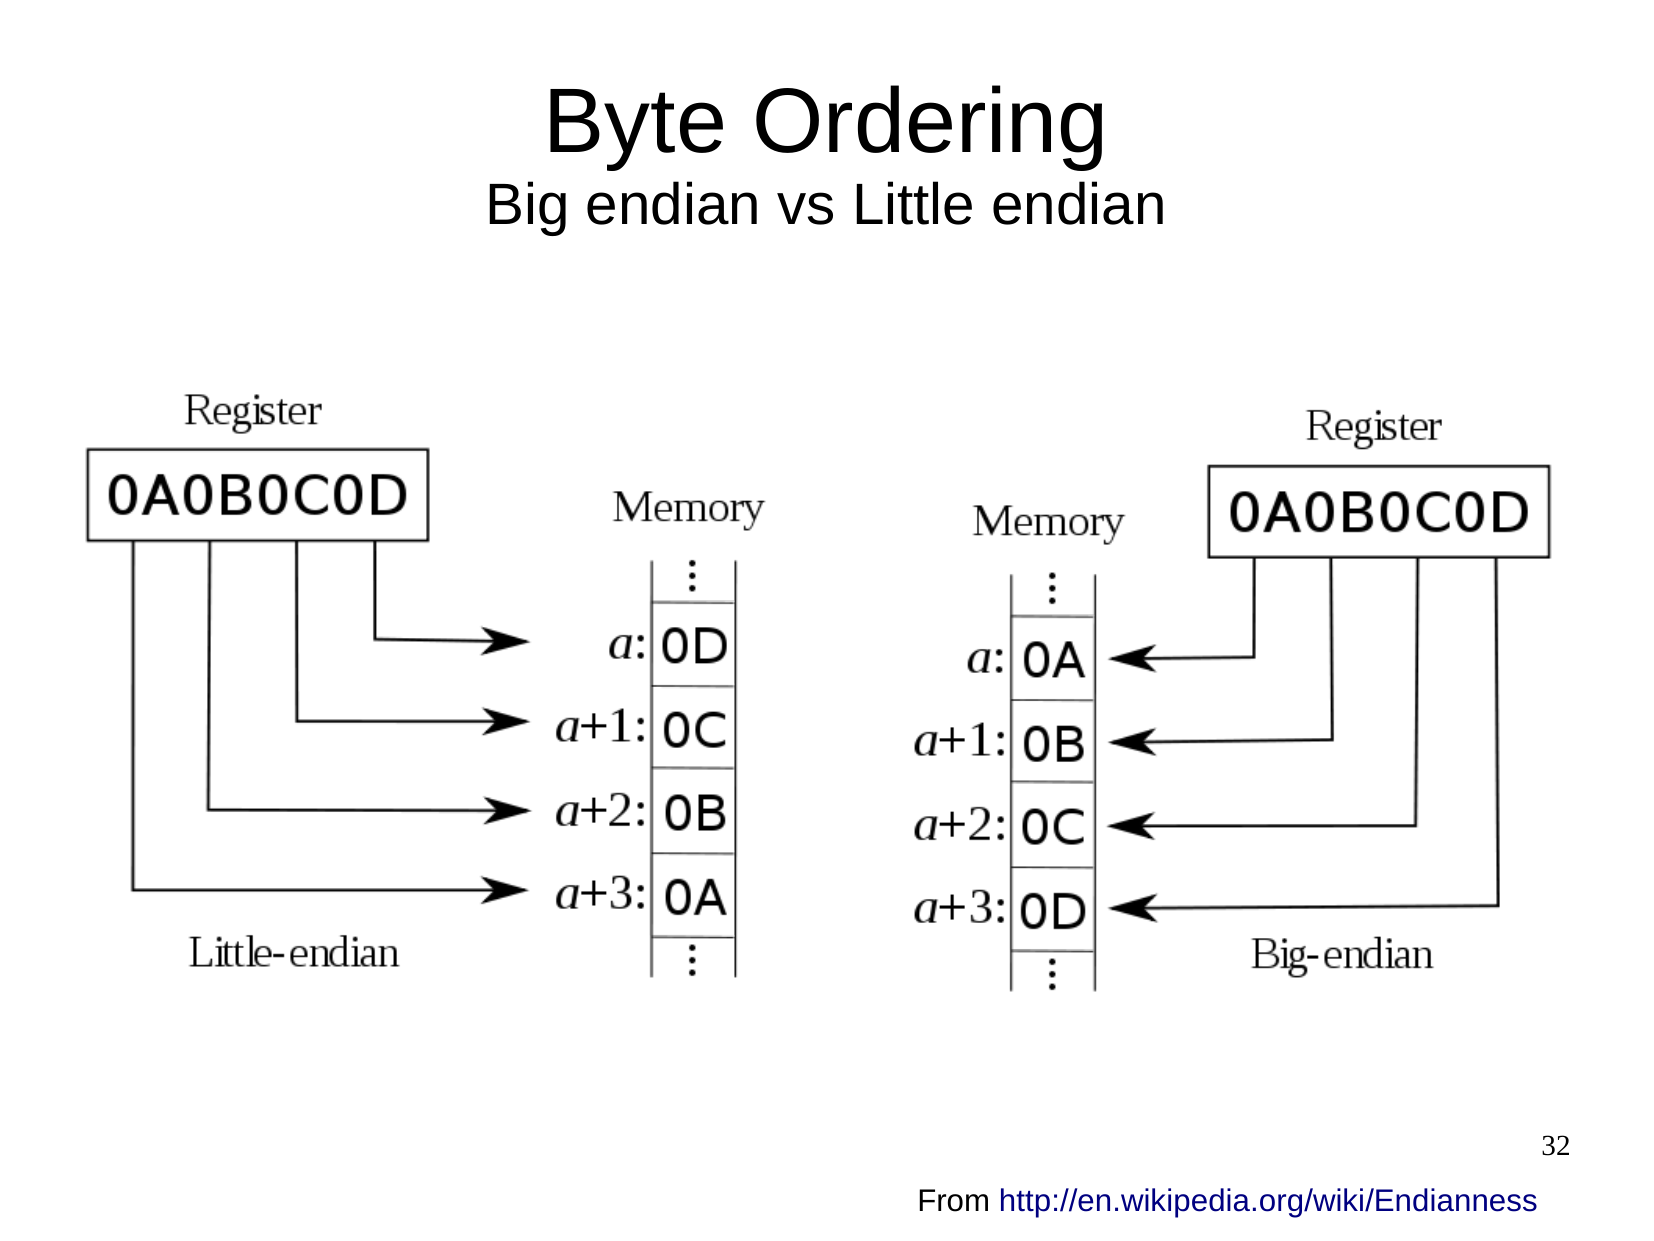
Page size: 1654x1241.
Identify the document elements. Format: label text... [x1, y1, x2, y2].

picture [31, 351, 813, 1048]
picture [843, 351, 1625, 1048]
title Byte Ordering Big endian vs Little endian [82, 49, 1571, 257]
text_box From http://en.wikipedia.org/wiki/Endianness [902, 1175, 1563, 1226]
